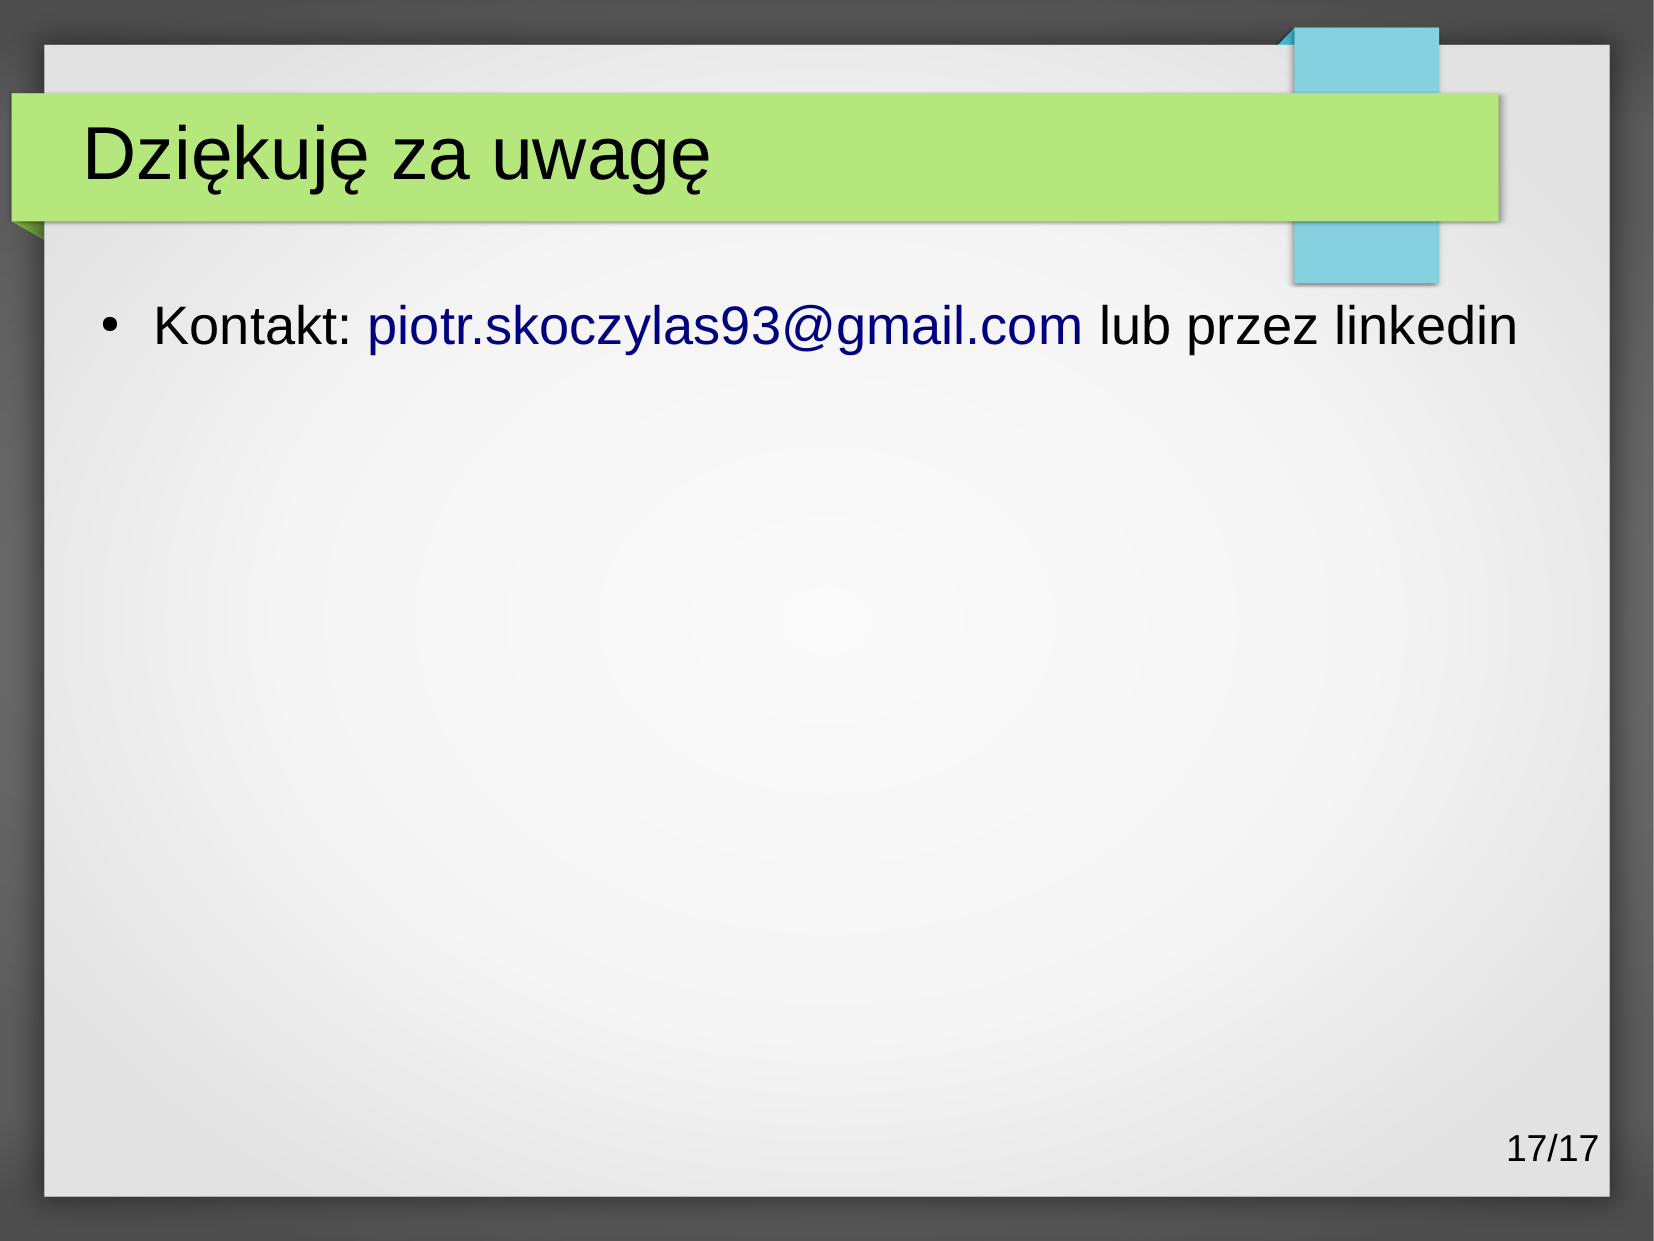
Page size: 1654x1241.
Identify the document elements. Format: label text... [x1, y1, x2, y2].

list Kontakt: piotr.skoczylas93@gmail.com lub przez linkedin [82, 295, 1571, 1015]
picture [0, 0, 1654, 1241]
text_box <numer>/17 [1491, 1119, 1654, 1191]
title Dziękuję za uwagę [82, 94, 1264, 213]
